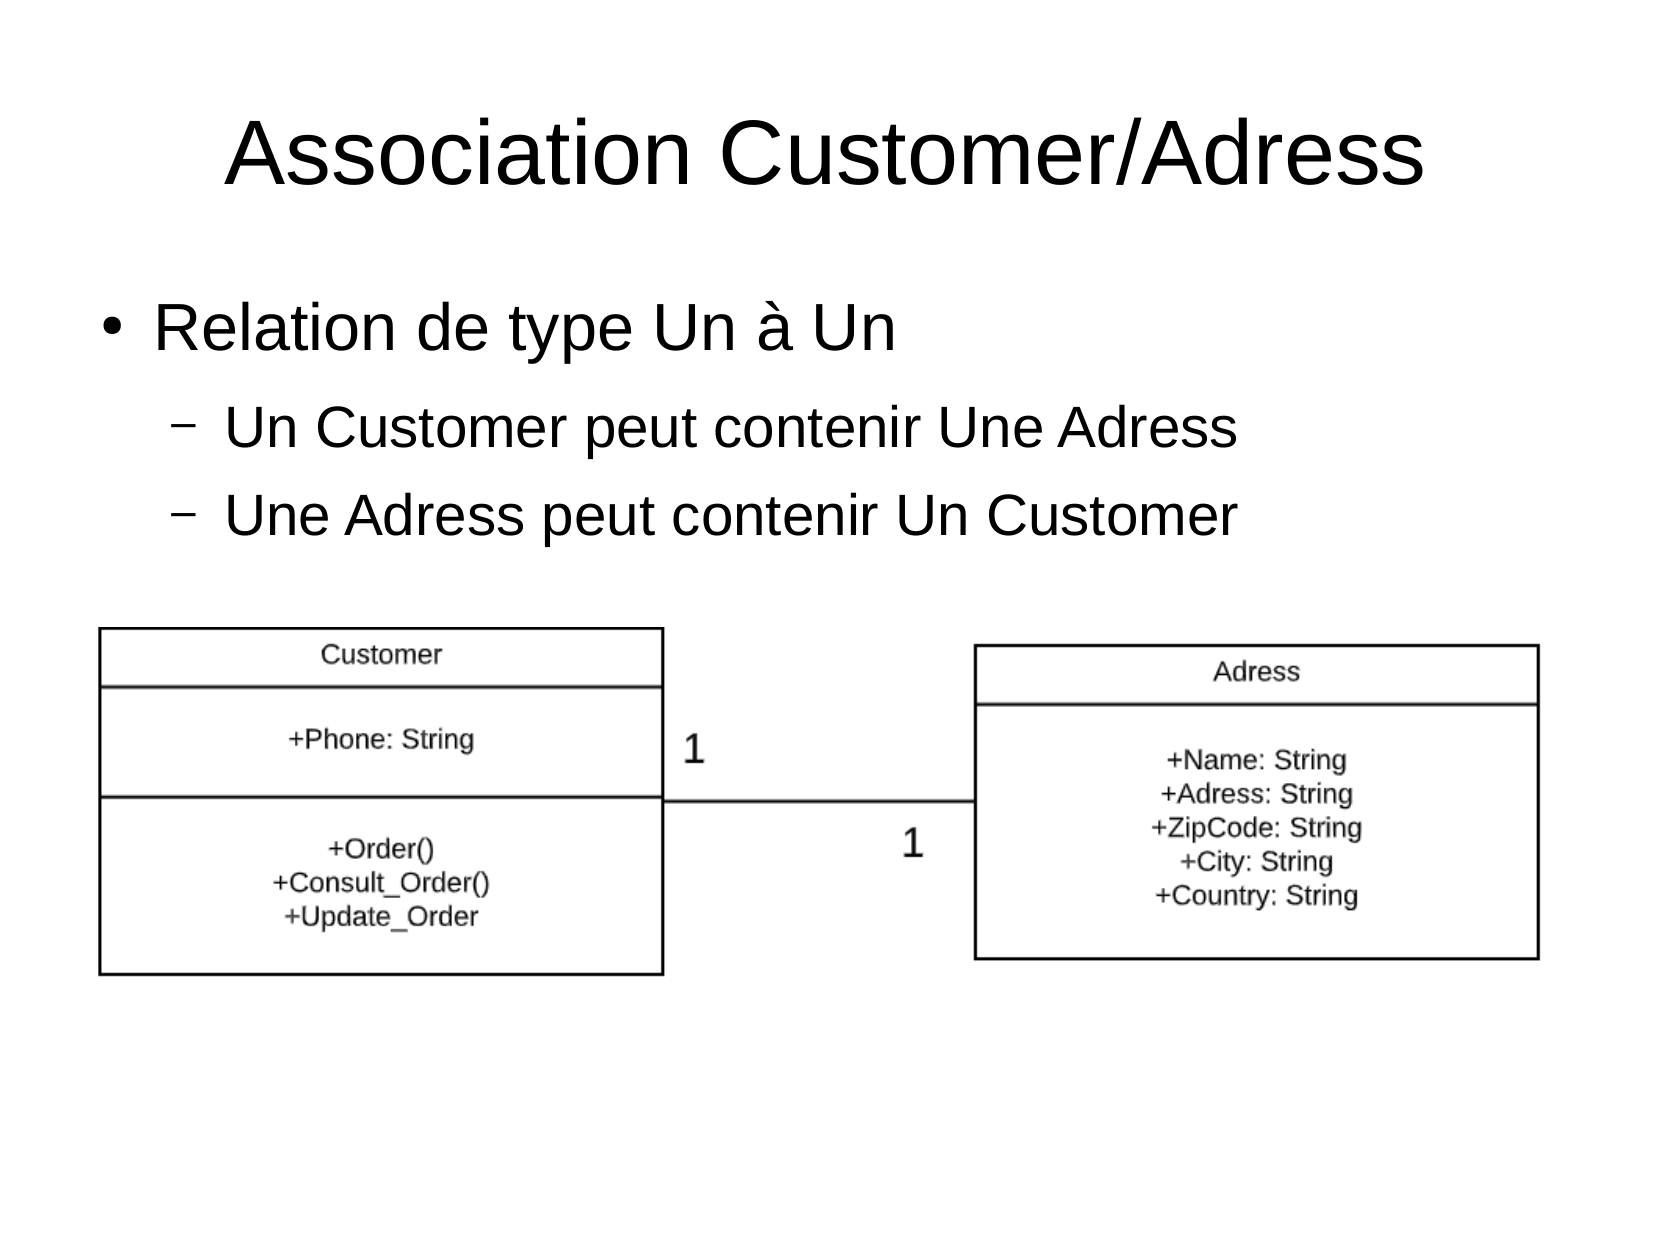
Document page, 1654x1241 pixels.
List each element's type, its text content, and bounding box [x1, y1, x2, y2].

title Association Customer/Adress [82, 49, 1571, 257]
list Relation de type Un à Un Un Customer peut contenir Une Adress Une Adress peut contenir Un Customer [82, 290, 1571, 1109]
picture [97, 627, 1548, 981]
